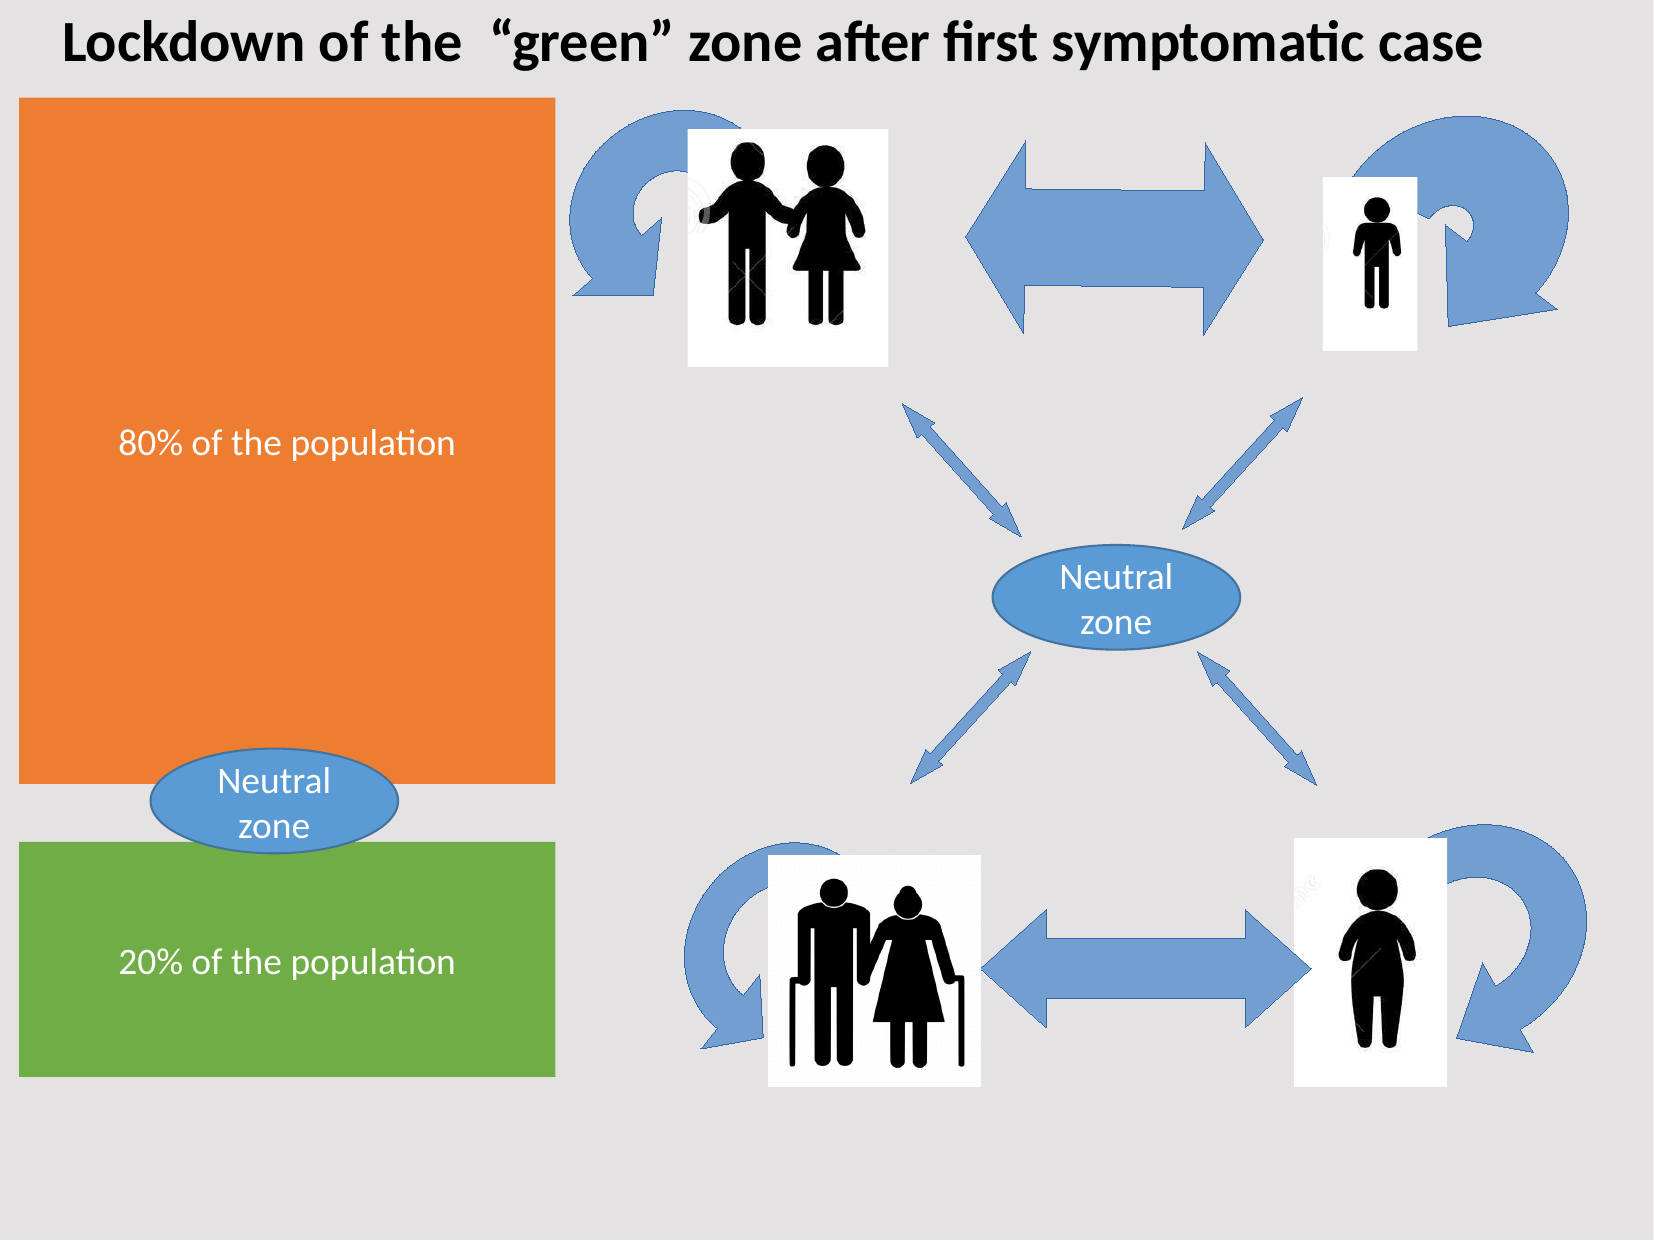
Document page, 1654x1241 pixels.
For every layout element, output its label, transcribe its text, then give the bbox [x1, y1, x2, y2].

text_box [1182, 397, 1303, 530]
text_box [569, 142, 687, 296]
picture [687, 142, 889, 367]
text_box Neutral zone [150, 748, 399, 854]
text_box [1427, 824, 1587, 1053]
text_box [981, 909, 1312, 1028]
text_box Neutral zone [992, 544, 1241, 650]
text_box [965, 142, 1264, 336]
picture [768, 855, 981, 1087]
text_box 80% of the population [19, 97, 556, 784]
picture [1322, 177, 1418, 351]
text_box [1197, 651, 1317, 786]
text_box [902, 403, 1022, 537]
text_box [1352, 142, 1569, 327]
text_box 20% of the population [19, 841, 556, 1077]
text_box [684, 842, 841, 1049]
text_box [910, 651, 1031, 784]
picture [1293, 838, 1448, 1087]
text_box Lockdown of the “green” zone after first symptomatic case [47, 10, 1560, 142]
